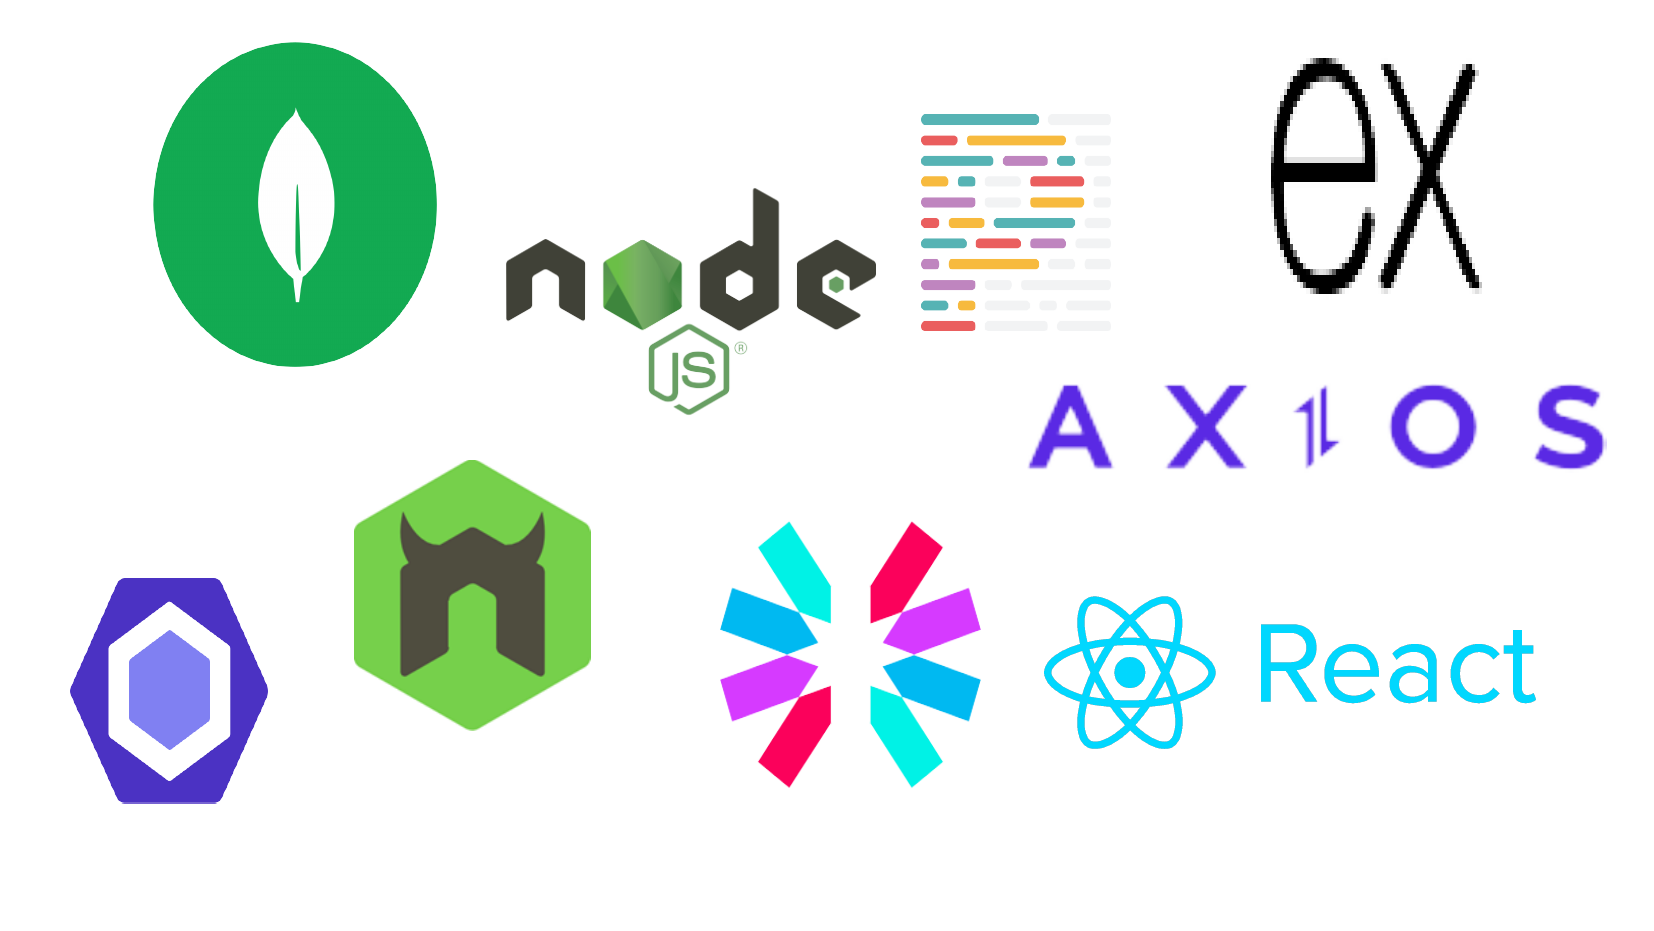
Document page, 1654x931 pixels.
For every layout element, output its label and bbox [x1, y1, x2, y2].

picture [1027, 383, 1607, 473]
picture [1271, 58, 1489, 308]
picture [1044, 596, 1536, 749]
picture [70, 578, 268, 804]
picture [153, 42, 1111, 804]
